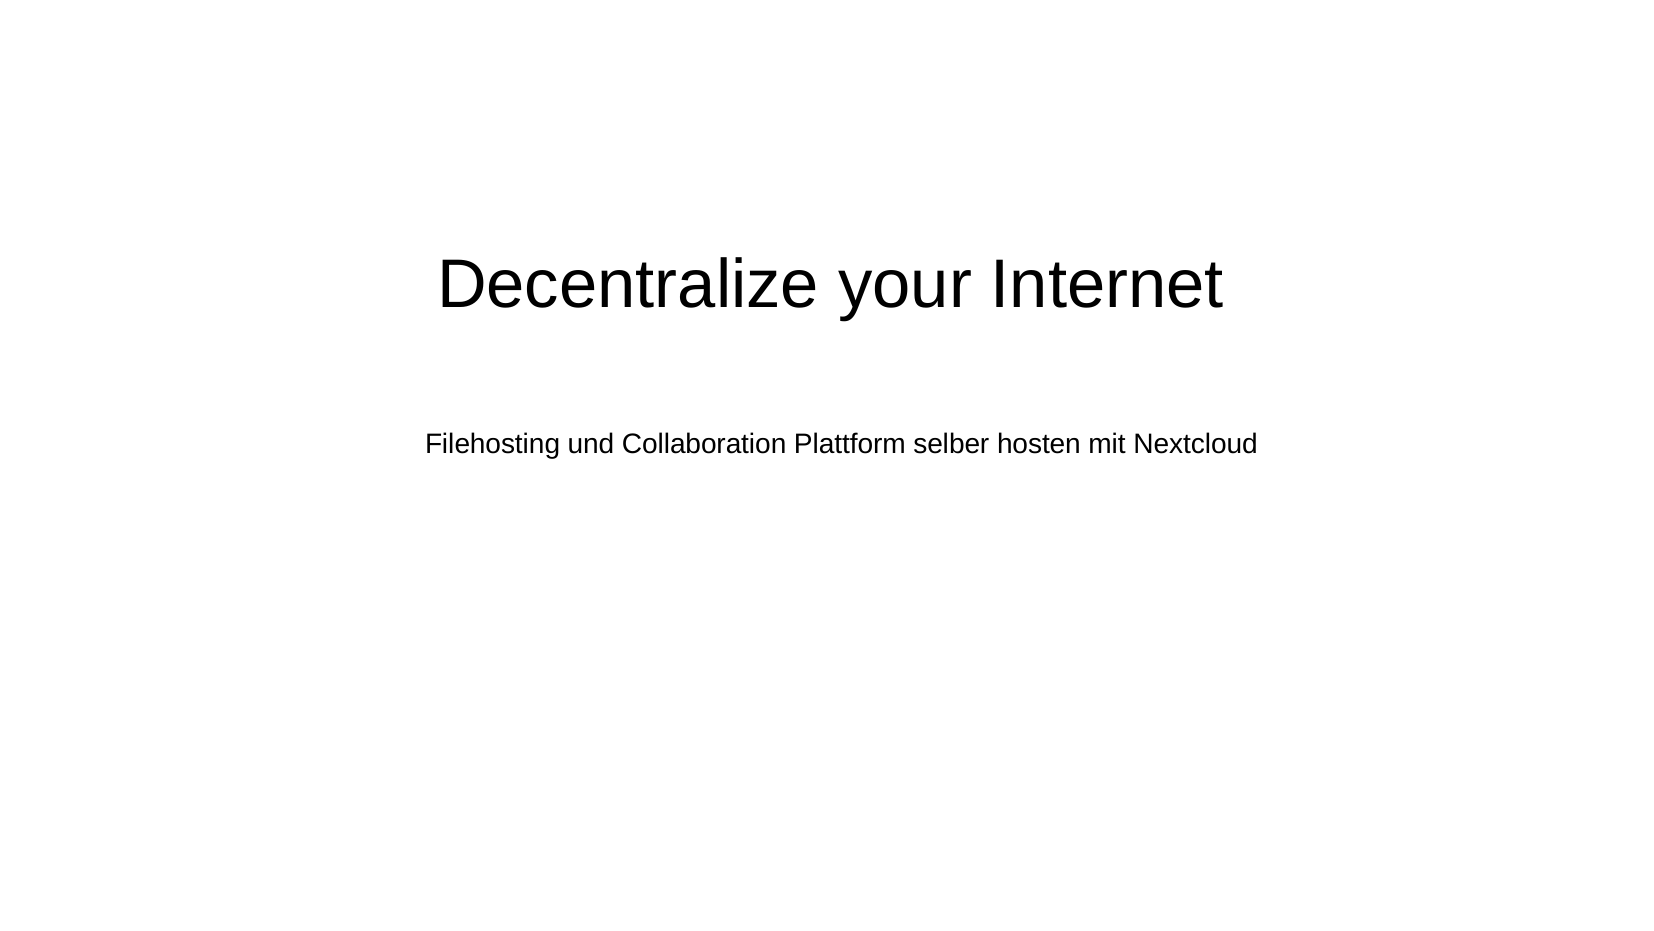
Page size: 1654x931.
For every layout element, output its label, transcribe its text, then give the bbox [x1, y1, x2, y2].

title Decentralize your Internet [86, 225, 1576, 342]
text_box Filehosting und Collaboration Plattform selber hosten mit Nextcloud [295, 420, 1388, 753]
